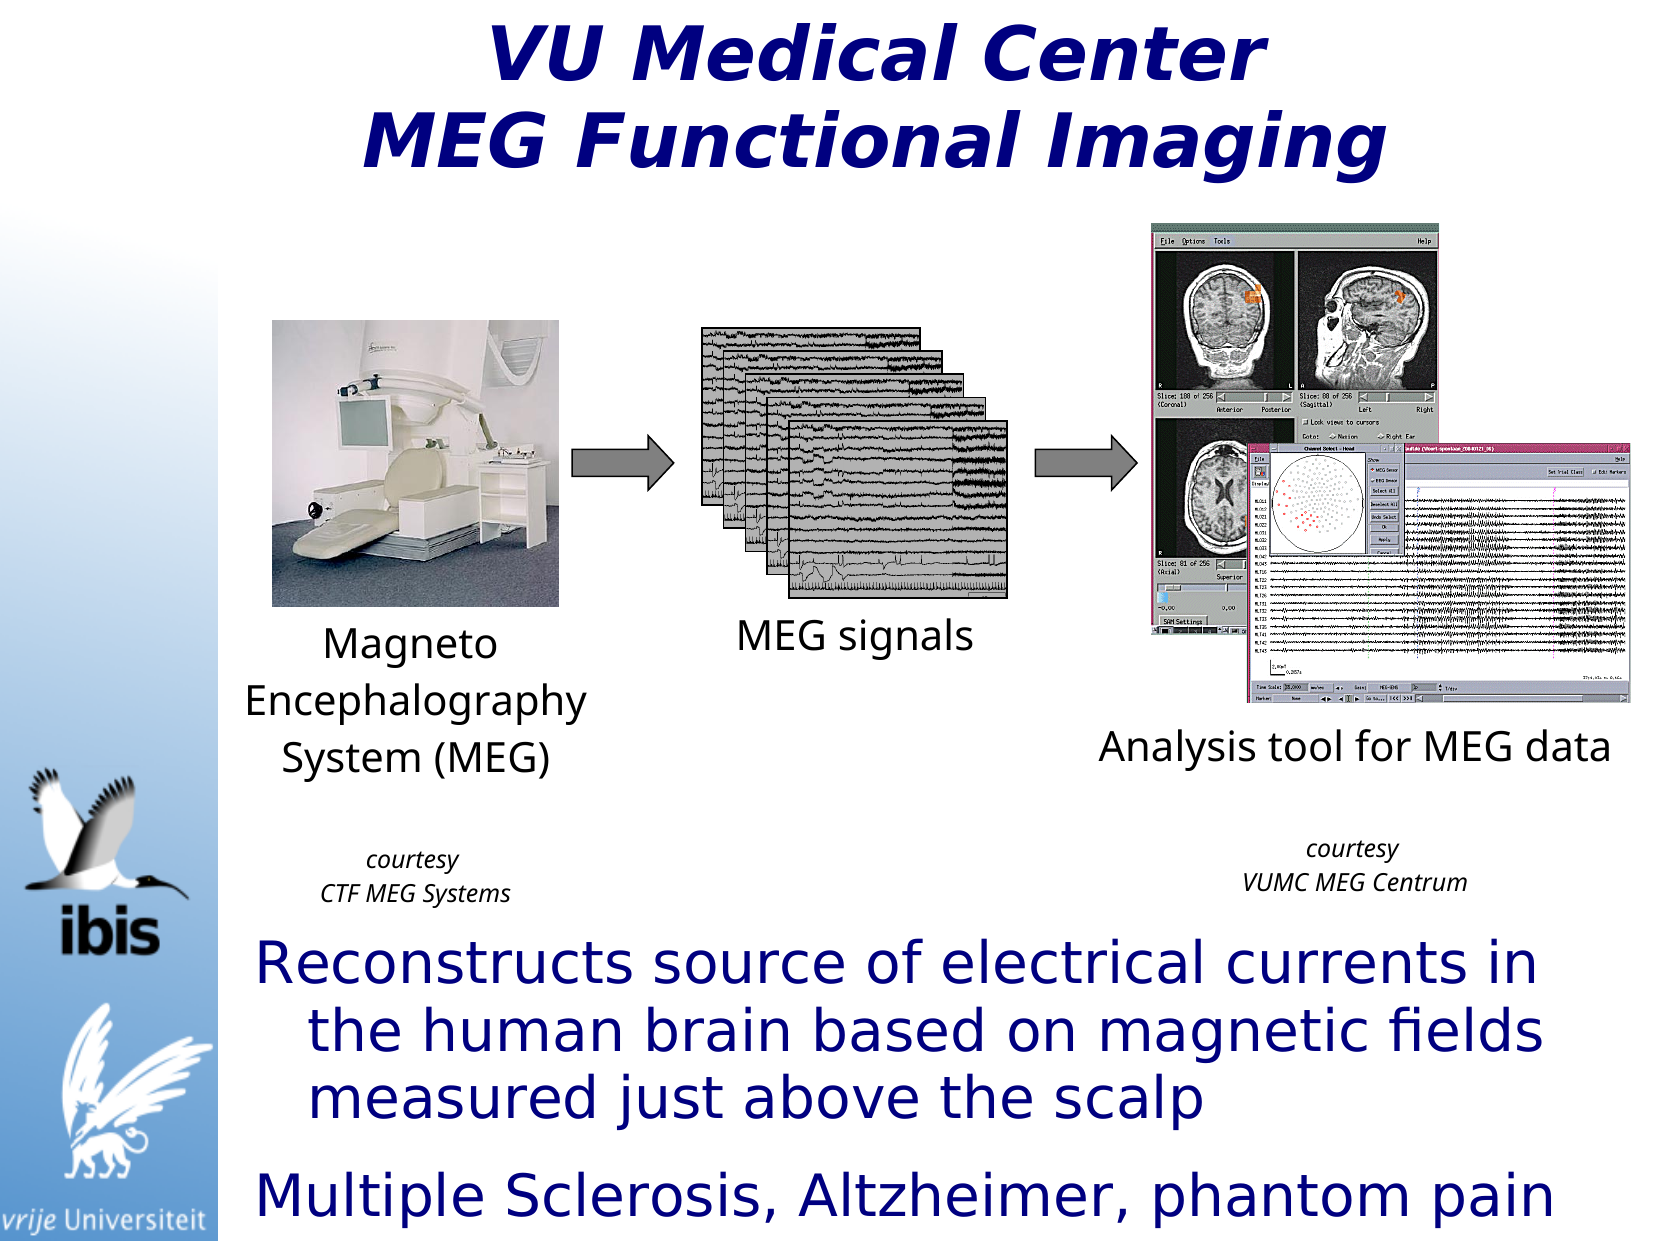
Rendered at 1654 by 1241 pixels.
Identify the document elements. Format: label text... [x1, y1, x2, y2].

text_box [572, 435, 674, 491]
picture [272, 320, 559, 606]
picture [789, 421, 1007, 598]
text_box Magneto Encephalography System (MEG) courtesy CTF MEG Systems [229, 606, 602, 918]
title VU Medical Center MEG Functional Imaging [219, 0, 1534, 202]
picture [0, 0, 218, 1241]
picture [724, 351, 942, 528]
picture [1151, 223, 1631, 703]
text_box [1035, 435, 1138, 491]
list Reconstructs source of electrical currents in the human brain based on magnetic fields measured just above the scalp Multiple Sclerosis, Altzheimer, phantom pain [236, 929, 1644, 1231]
picture [702, 328, 920, 505]
text_box Analysis tool for MEG data courtesy VUMC MEG Centrum [1083, 708, 1628, 907]
picture [767, 398, 985, 574]
text_box MEG signals [720, 597, 990, 671]
picture [746, 375, 963, 551]
